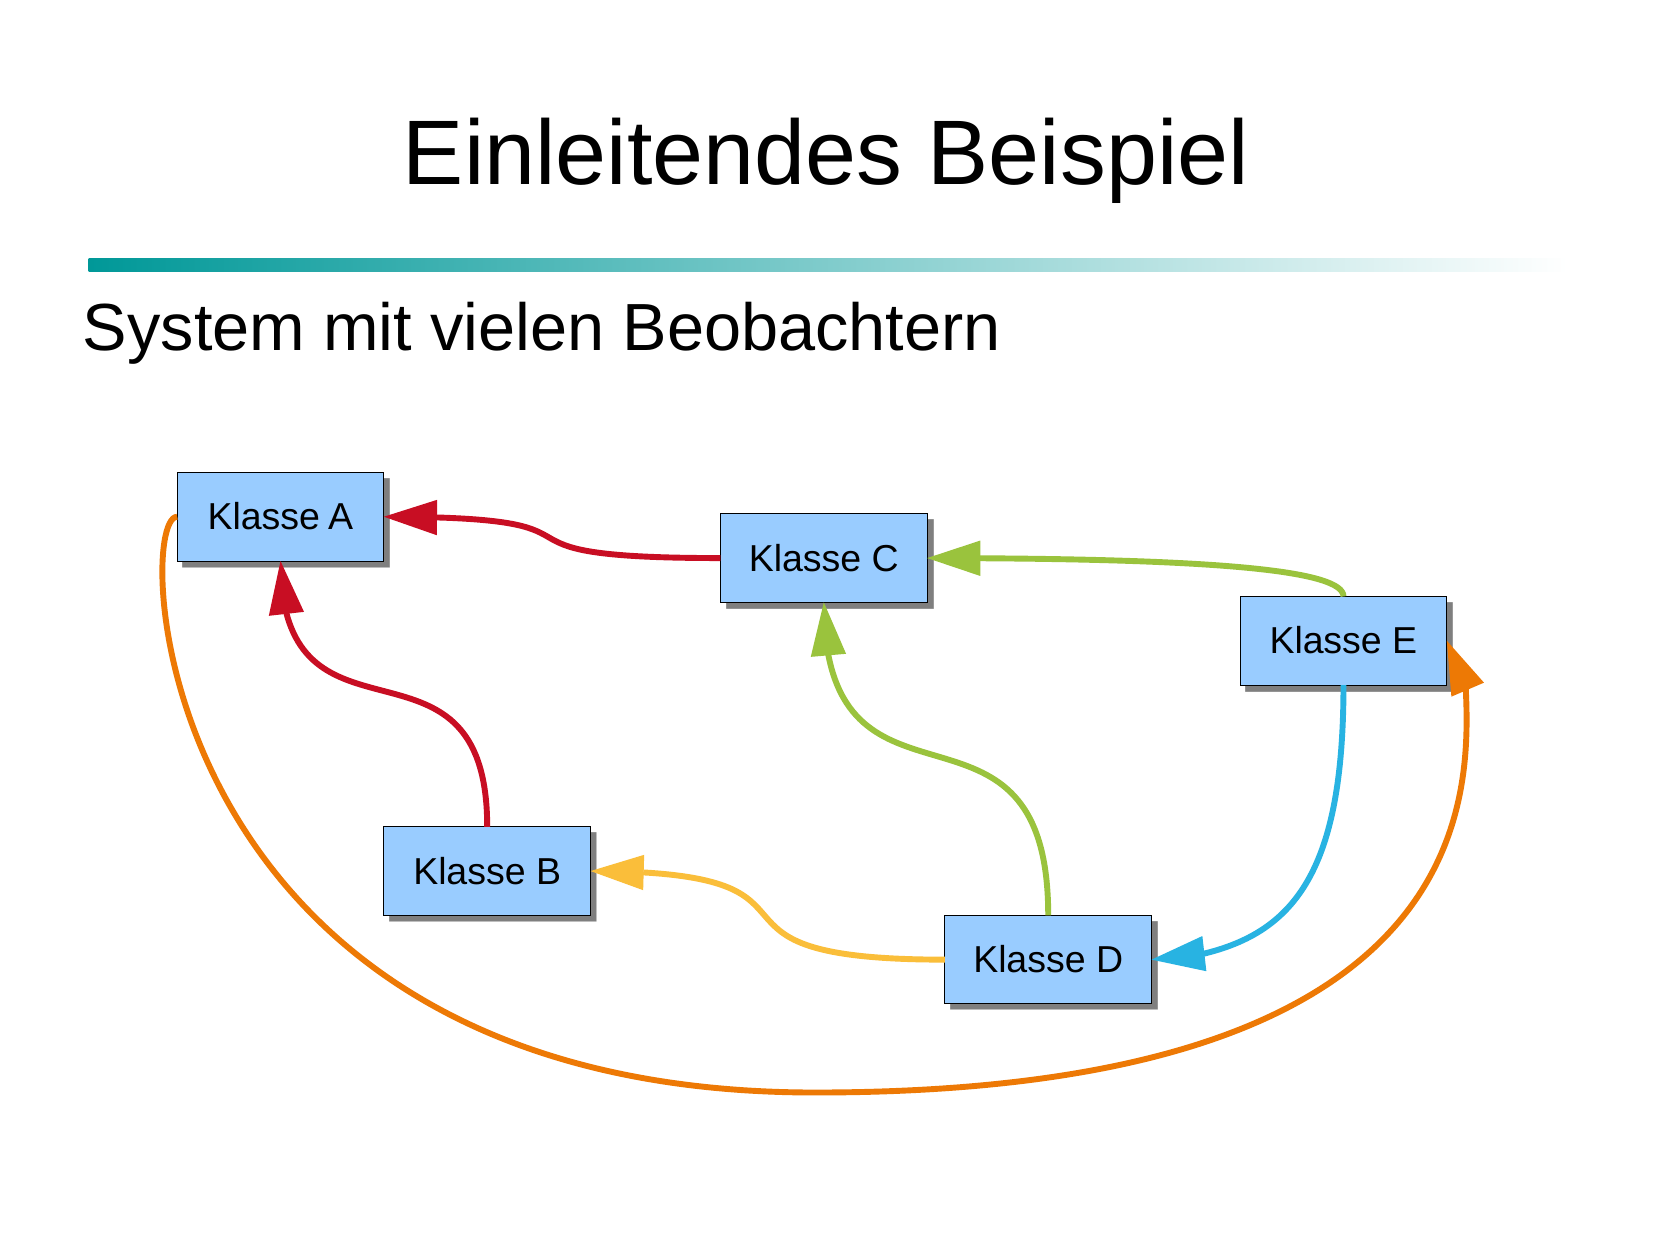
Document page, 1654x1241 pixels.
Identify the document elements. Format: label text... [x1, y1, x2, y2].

text_box Klasse E [1240, 596, 1447, 686]
text_box Klasse A [177, 472, 384, 562]
text_box Klasse D [944, 915, 1152, 1004]
title Einleitendes Beispiel [82, 49, 1571, 257]
text_box Klasse B [383, 826, 591, 916]
text_box Klasse C [720, 513, 928, 603]
list System mit vielen Beobachtern [82, 290, 1571, 384]
